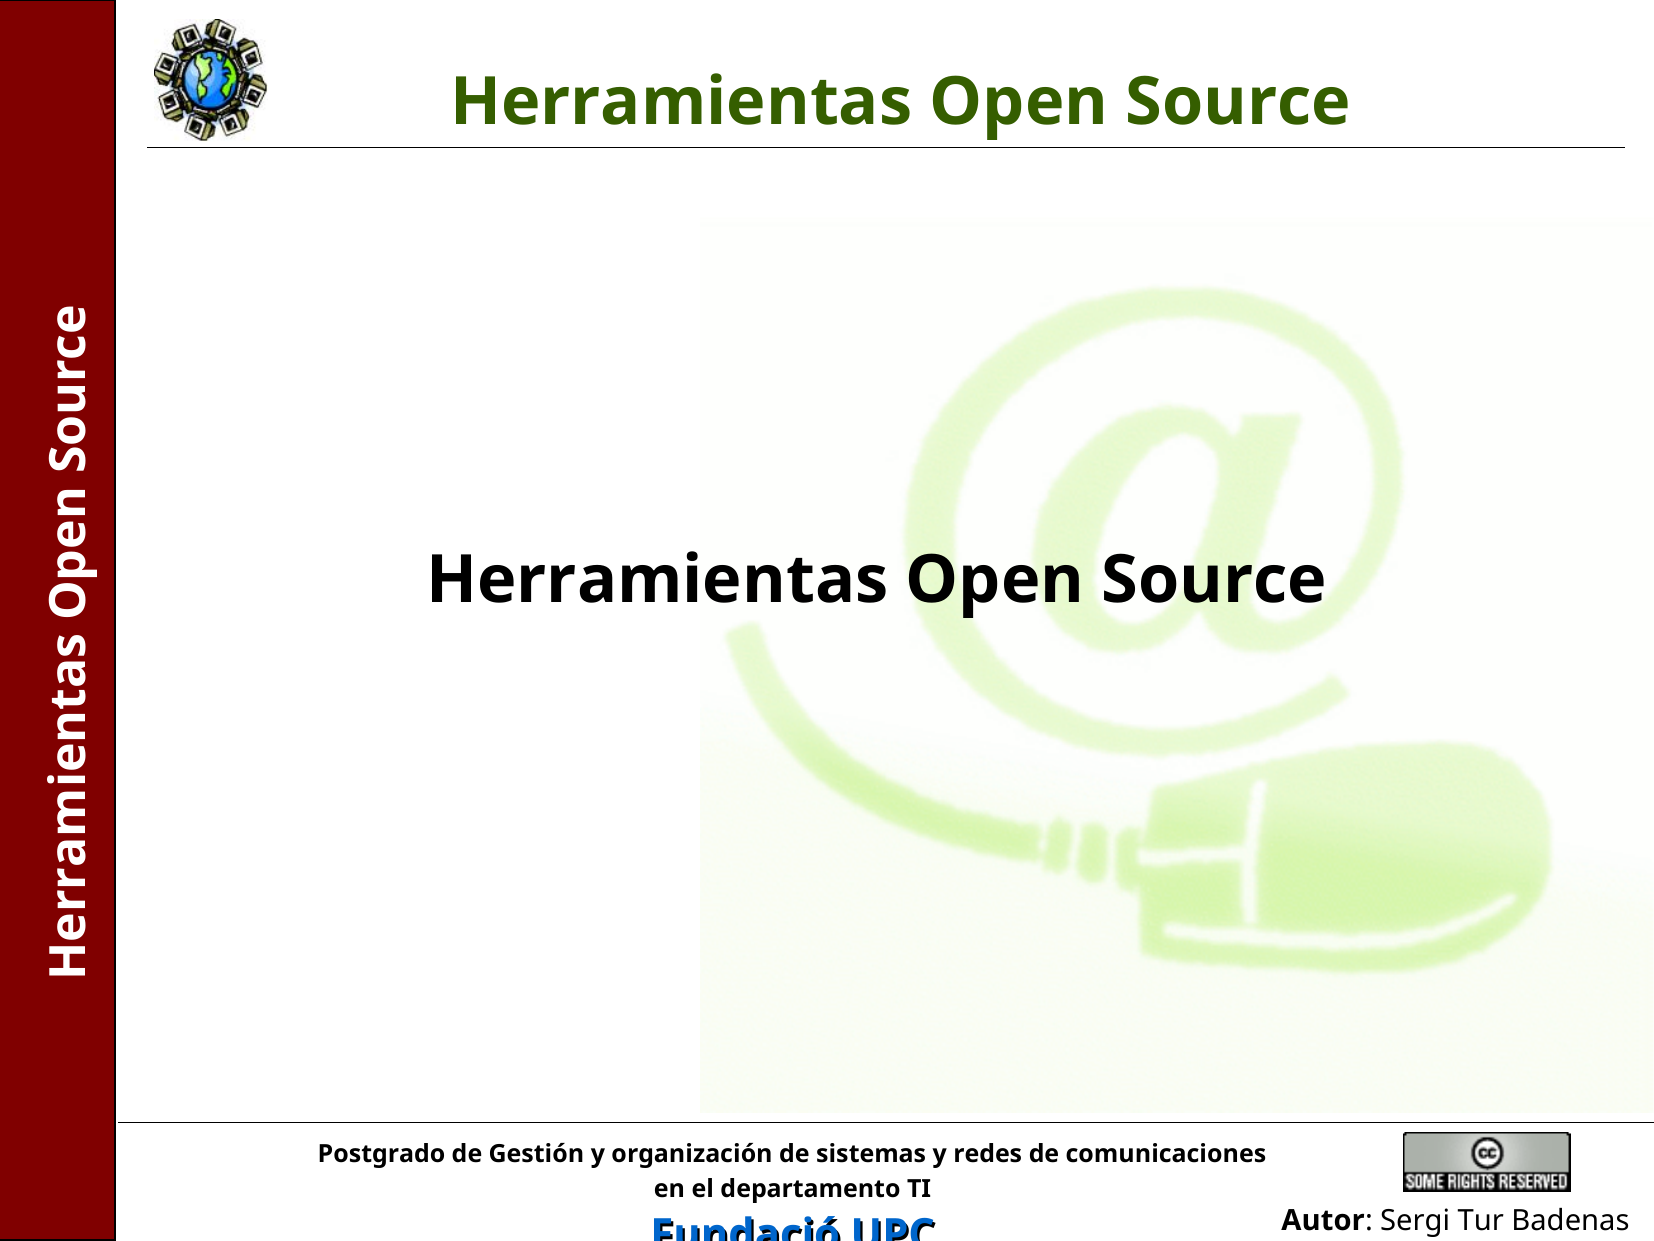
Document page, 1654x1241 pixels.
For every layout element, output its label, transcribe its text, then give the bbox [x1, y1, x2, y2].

subtitle Herramientas Open Source [141, 250, 1630, 1086]
picture [700, 217, 1654, 1113]
picture [1403, 1132, 1571, 1192]
picture [154, 19, 268, 142]
title Herramientas Open Source [165, 49, 1654, 148]
